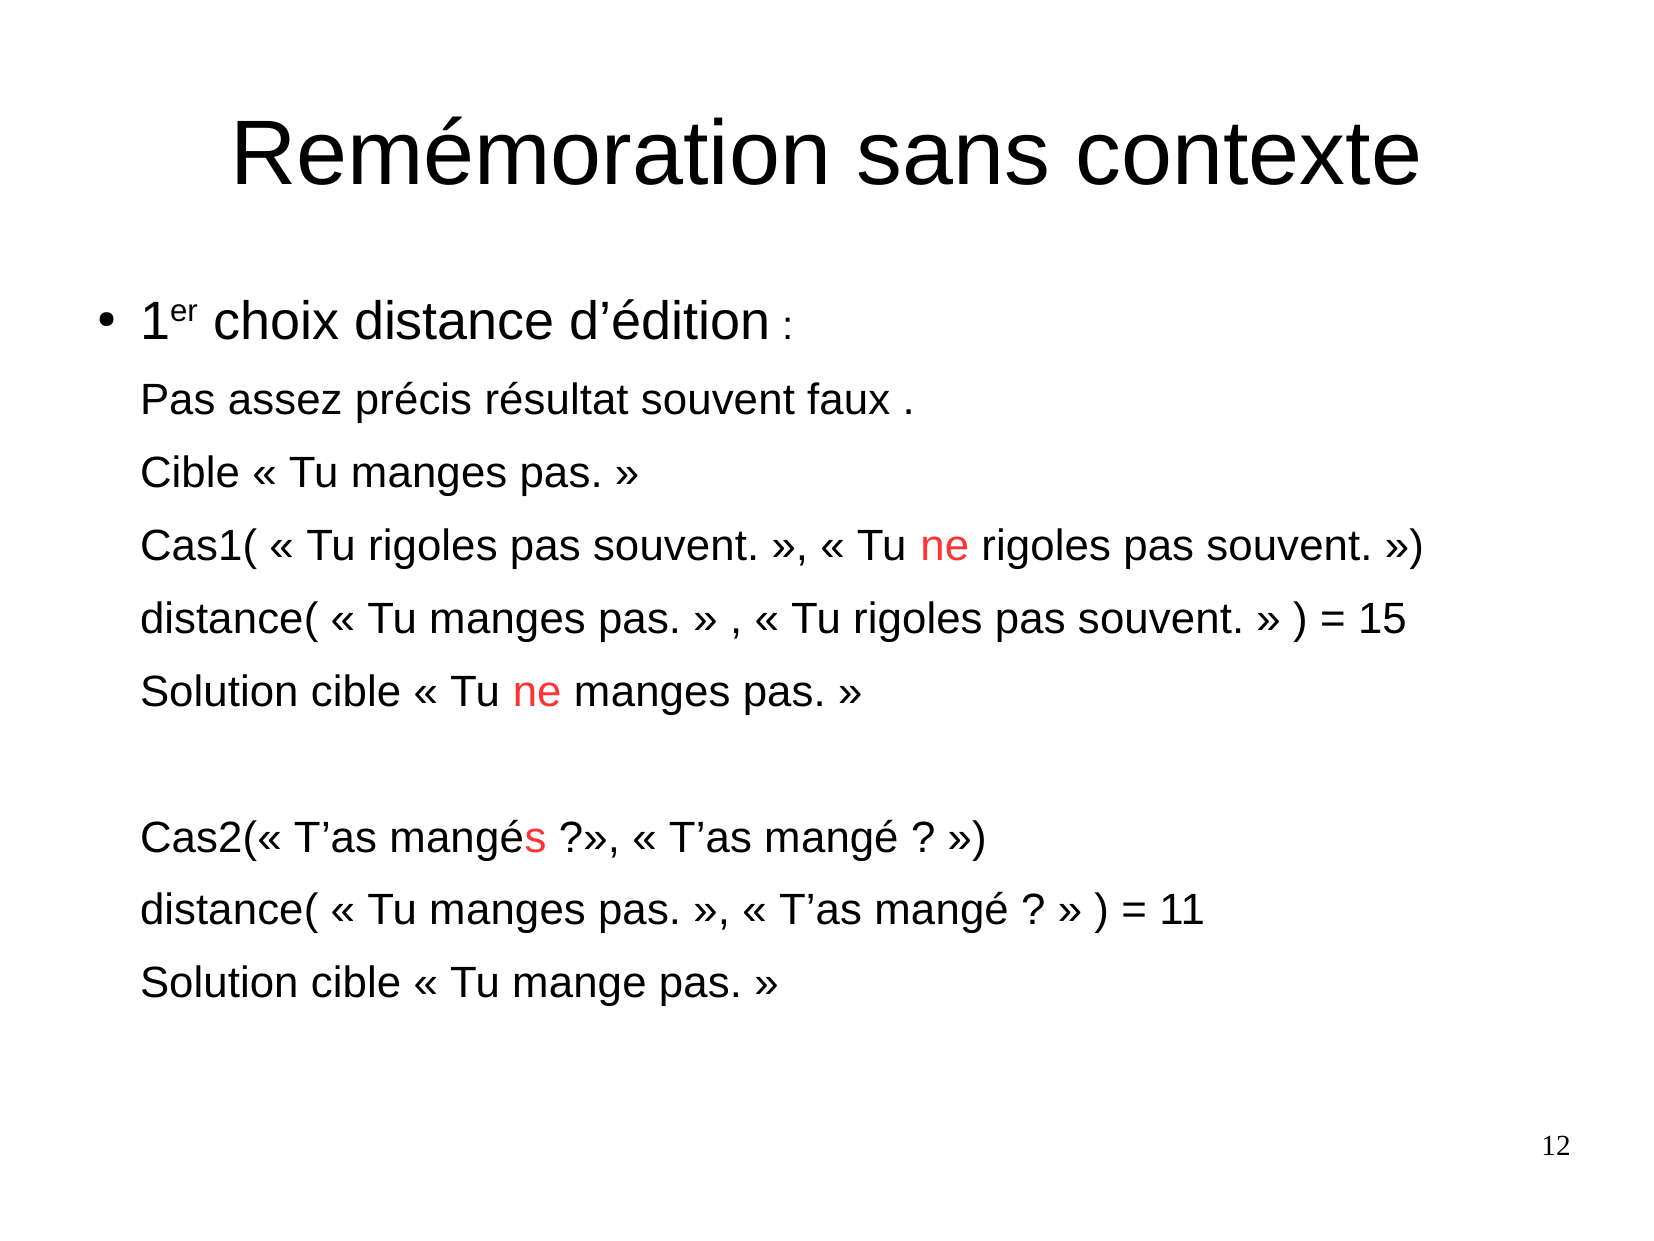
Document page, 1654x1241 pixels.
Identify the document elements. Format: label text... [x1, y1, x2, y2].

list 1er choix distance d’édition : Pas assez précis résultat souvent faux . Cible « Tu manges pas. » Cas1( « Tu rigoles pas souvent. », « Tu ne rigoles pas souvent. ») distance( « Tu manges pas. » , « Tu rigoles pas souvent. » ) = 15 Solution cible « Tu ne manges pas. » Cas2(« T’as mangés ?», « T’as mangé ? ») distance( « Tu manges pas. », « T’as mangé ? » ) = 11 Solution cible « Tu mange pas. » [82, 290, 1571, 1010]
title Remémoration sans contexte [82, 49, 1571, 257]
